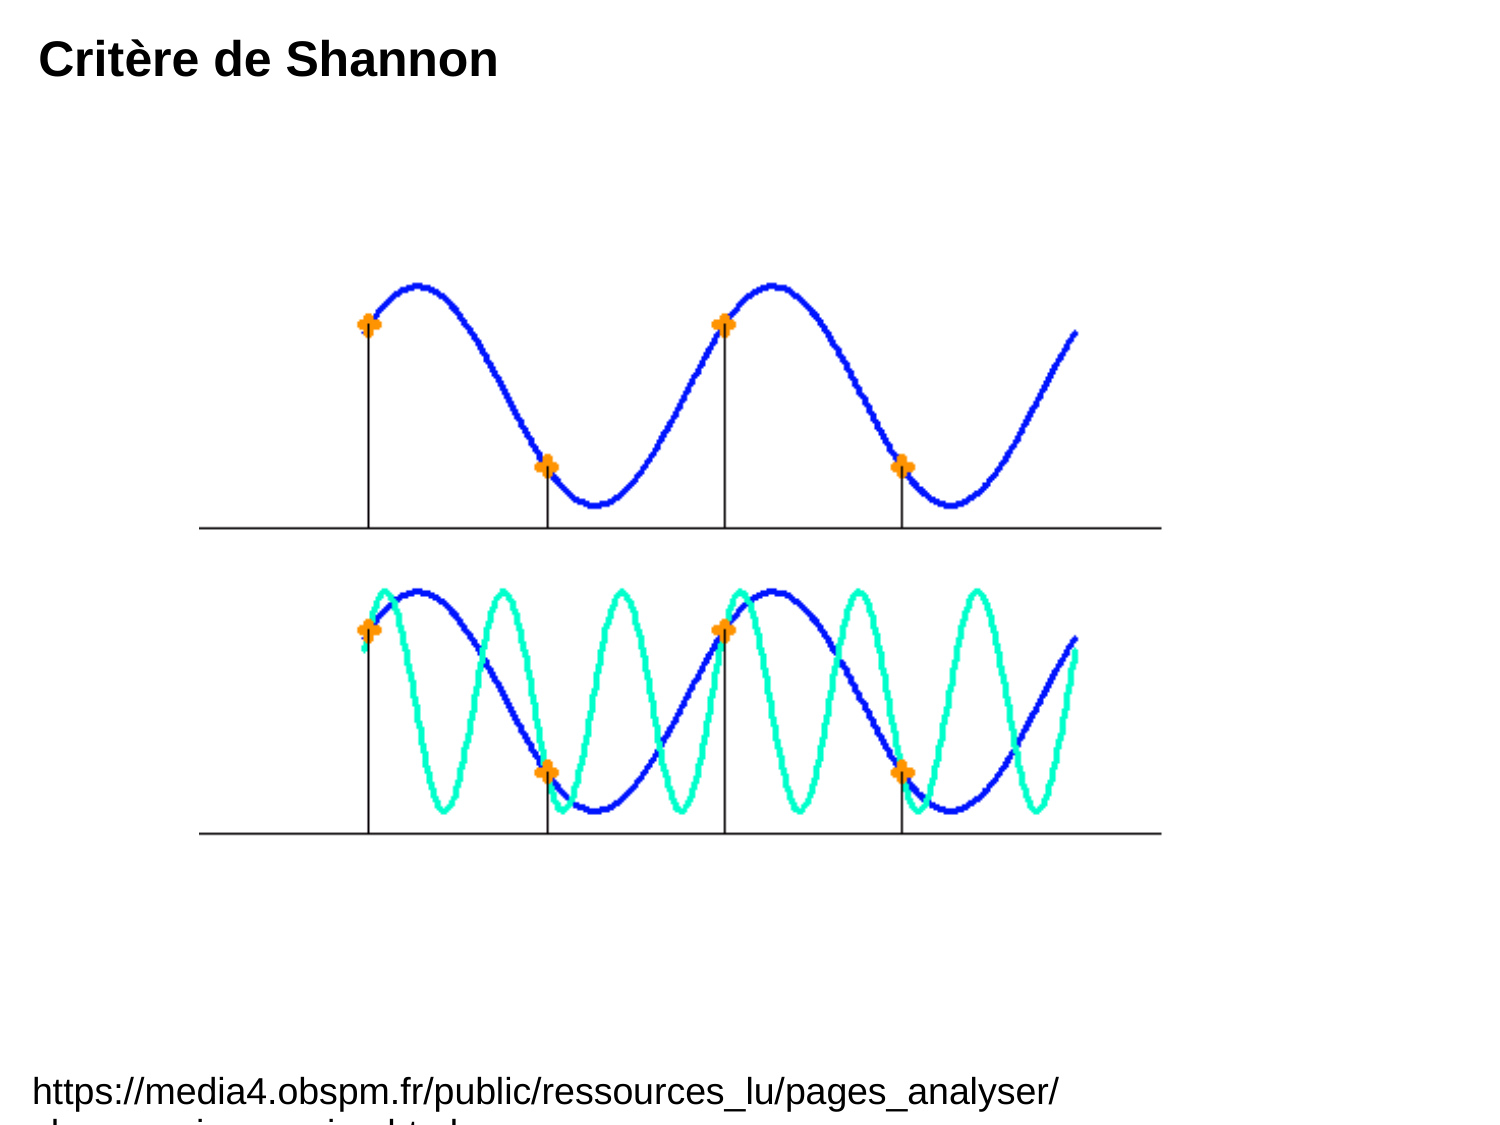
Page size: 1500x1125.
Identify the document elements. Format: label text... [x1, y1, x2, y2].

text_box Critère de Shannon [23, 23, 626, 96]
text_box https://media4.obspm.fr/public/ressources_lu/pages_analyser/shannon_impression.html [17, 1062, 1500, 1120]
picture [199, 263, 1217, 875]
